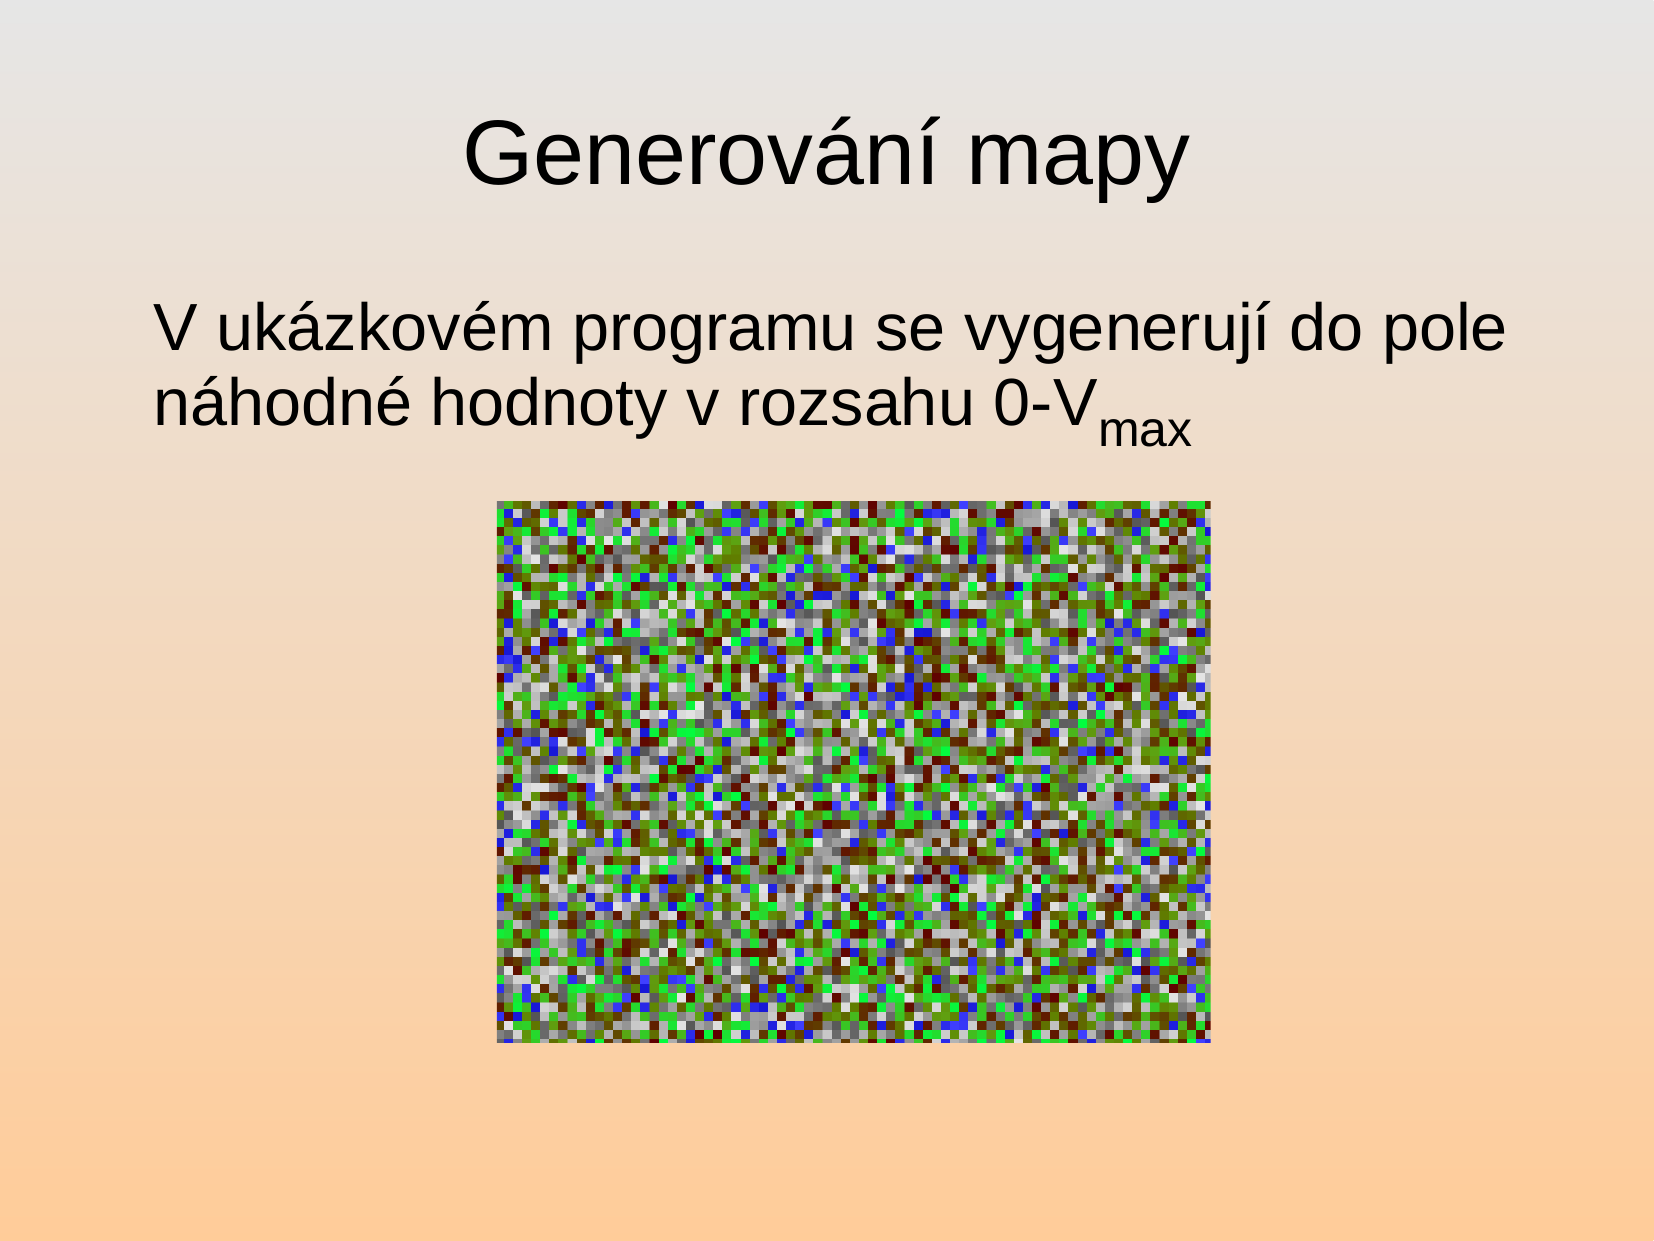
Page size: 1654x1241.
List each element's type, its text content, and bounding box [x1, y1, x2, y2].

list V ukázkovém programu se vygenerují do pole náhodné hodnoty v rozsahu 0-Vmax [82, 290, 1571, 1094]
title Generování mapy [82, 56, 1571, 250]
picture [496, 501, 1211, 1043]
